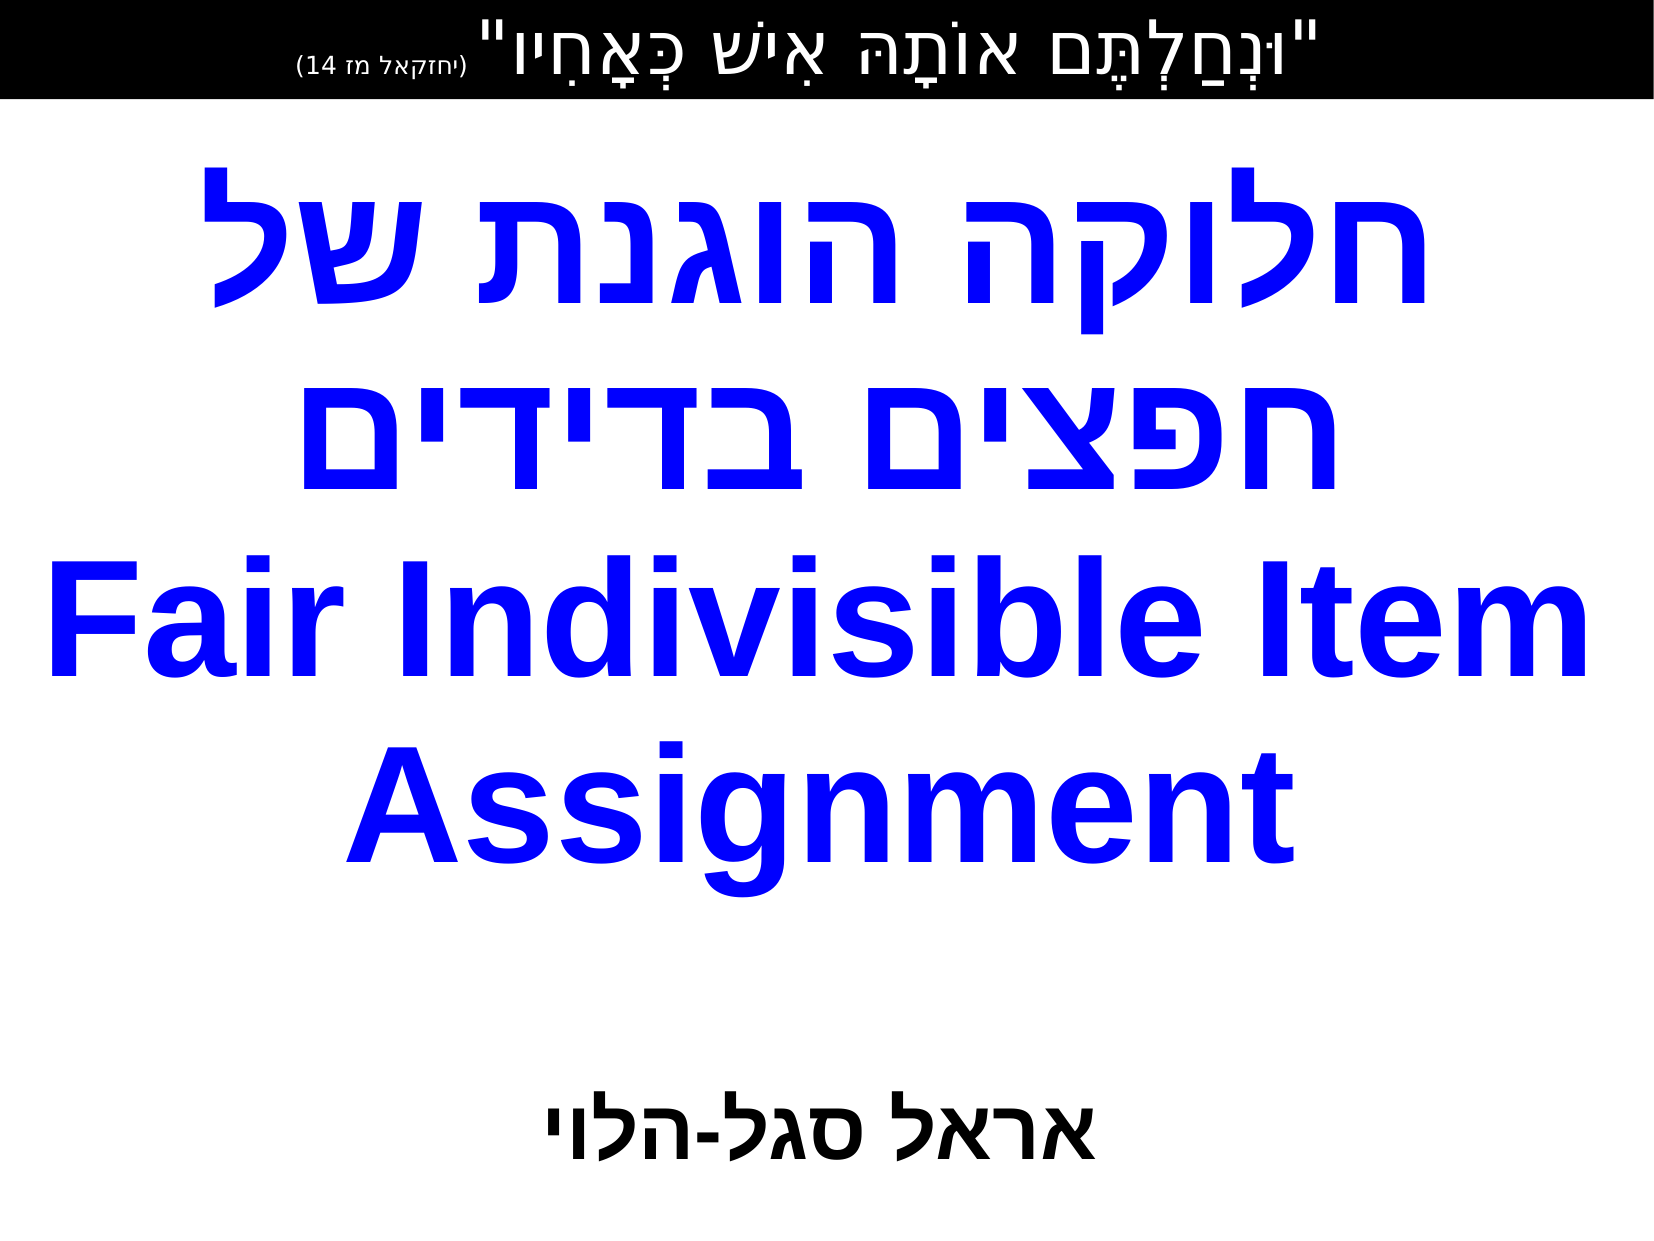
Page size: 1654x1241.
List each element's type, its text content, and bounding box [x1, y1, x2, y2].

title חלוקה הוגנת של חפצים בדידים Fair Indivisible Item Assignment אראל סגל-הלוי [0, 100, 1654, 1240]
text_box "וּנְחַלְתֶּם אוֹתָהּ אִישׁ כְּאָחִיו" (יחזקאל מז 14) [0, 0, 1654, 100]
